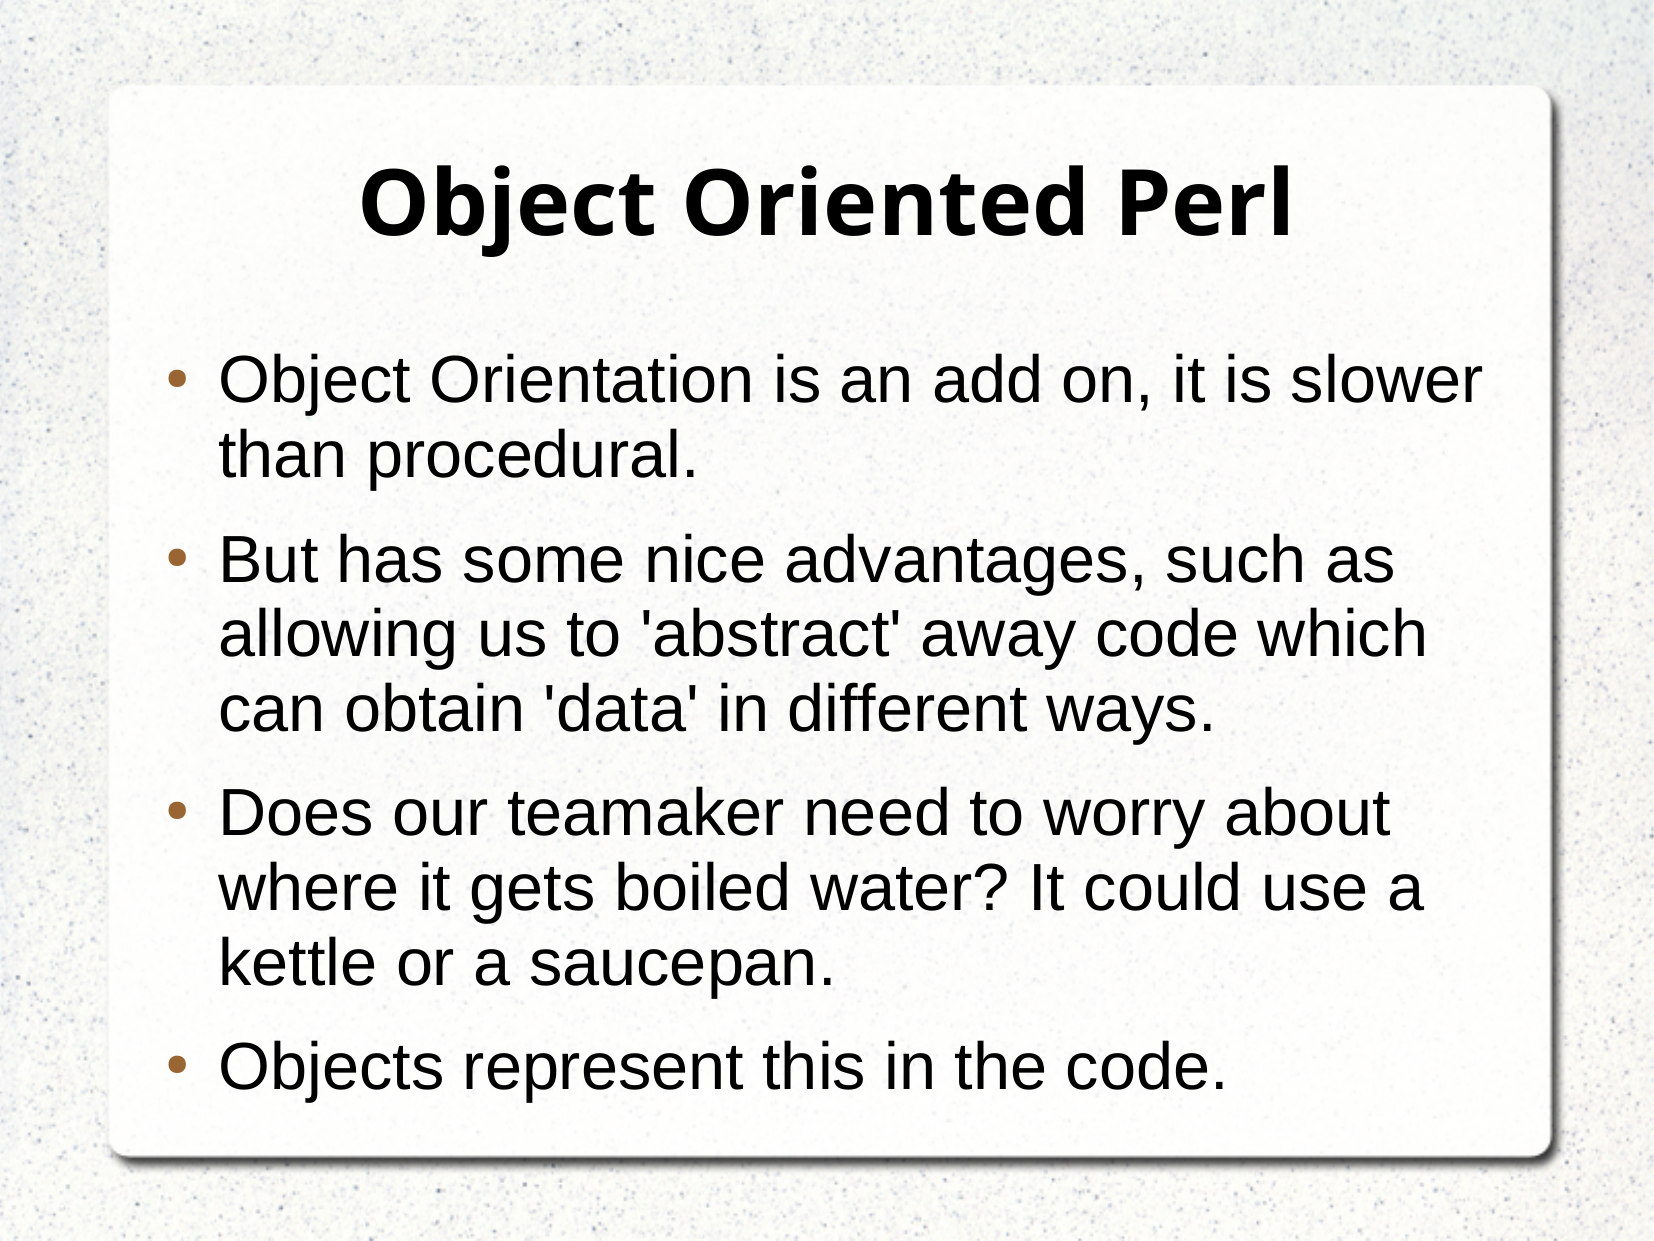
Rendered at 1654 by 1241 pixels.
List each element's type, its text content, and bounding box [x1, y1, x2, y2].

list Object Orientation is an add on, it is slower than procedural. But has some nice advantages, such as allowing us to 'abstract' away code which can obtain 'data' in different ways. Does our teamaker need to worry about where it gets boiled water? It could use a kettle or a saucepan. Objects represent this in the code. [147, 342, 1506, 1102]
picture [0, 0, 1654, 1241]
title Object Oriented Perl [118, 96, 1536, 304]
